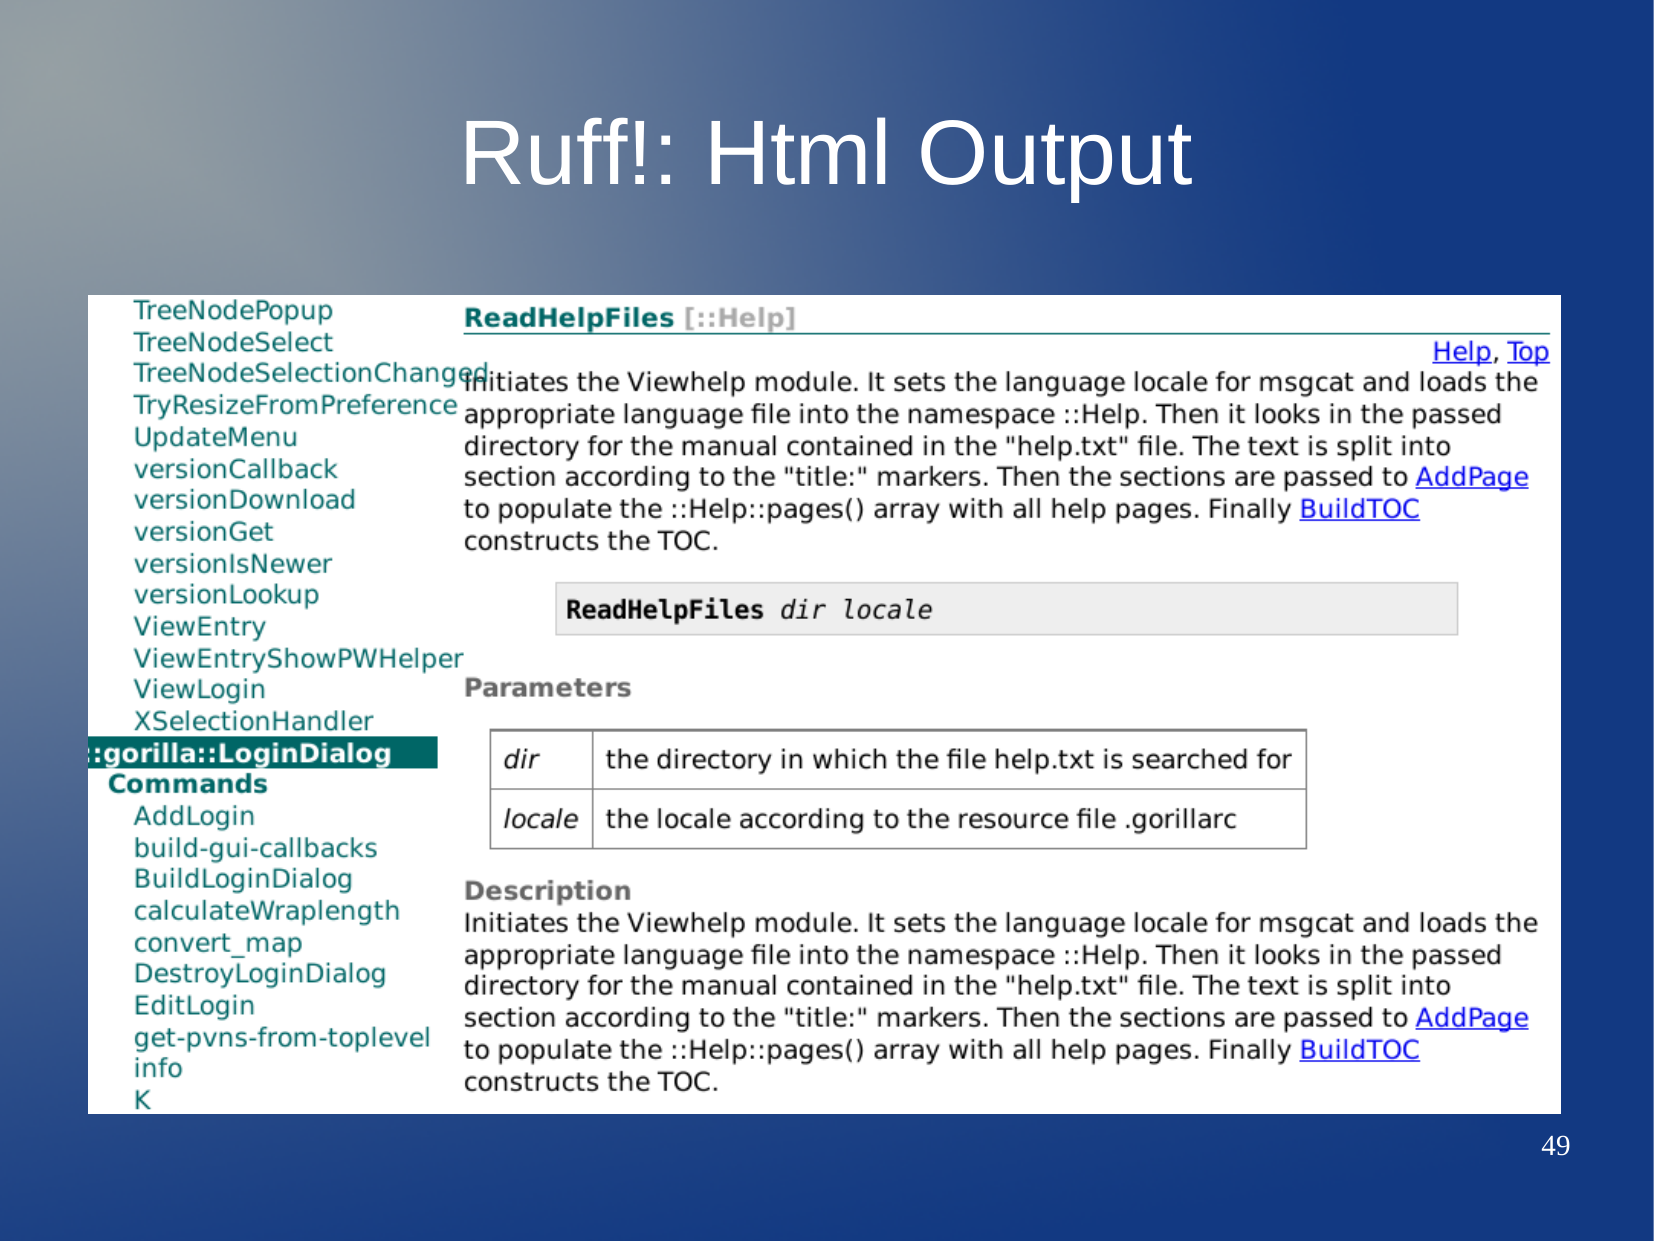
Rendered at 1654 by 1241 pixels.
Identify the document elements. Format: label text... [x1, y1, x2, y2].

title Ruff!: Html Output [82, 49, 1571, 257]
picture [0, 0, 1654, 1241]
